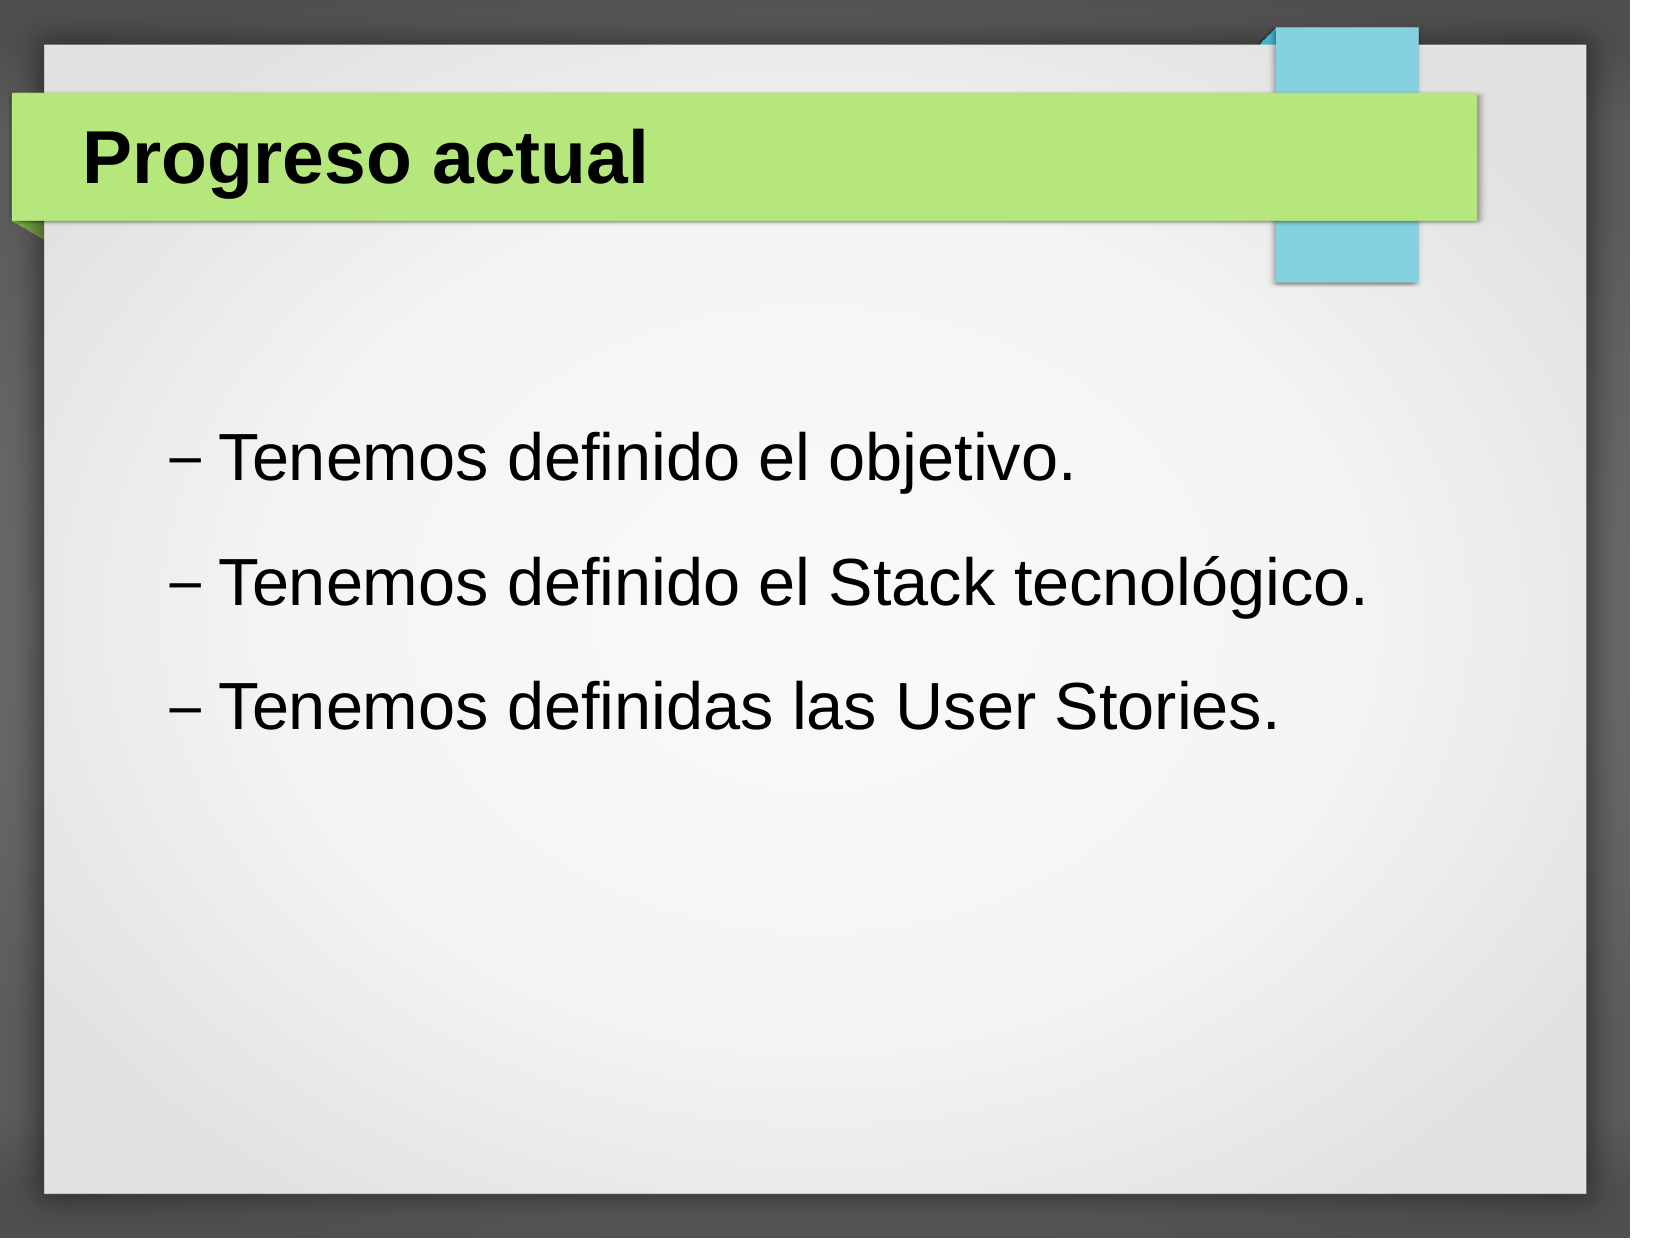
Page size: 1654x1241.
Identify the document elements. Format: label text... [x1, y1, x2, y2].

text_box Tenemos definido el objetivo. Tenemos definido el Stack tecnológico. Tenemos definidas las User Stories. [76, 413, 1565, 855]
text_box Progreso actual [82, 94, 1264, 213]
picture [0, 0, 1630, 1238]
